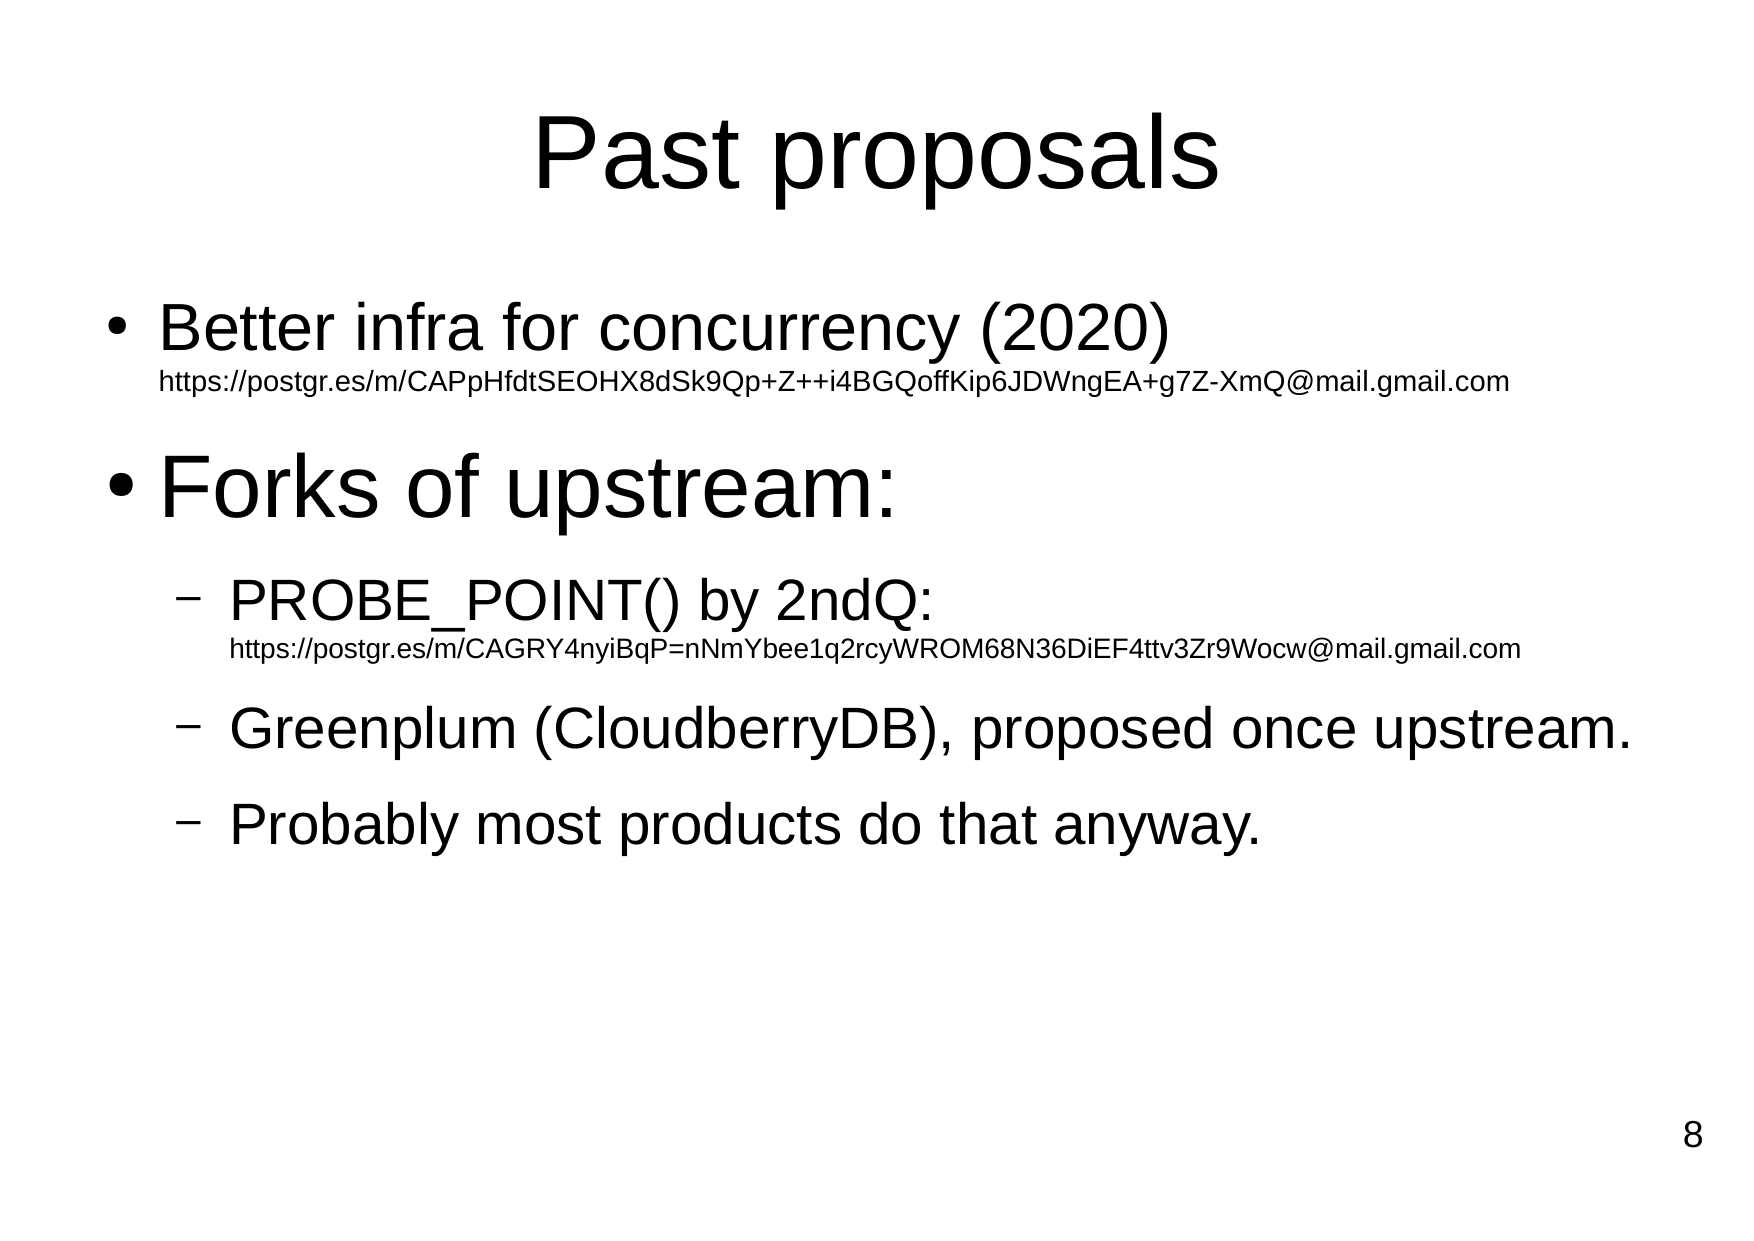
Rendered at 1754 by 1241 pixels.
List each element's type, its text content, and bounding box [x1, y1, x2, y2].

title Past proposals [87, 49, 1667, 257]
text_box <number> [1447, 1106, 1719, 1201]
list Better infra for concurrency (2020) https://postgr.es/m/CAPpHfdtSEOHX8dSk9Qp+Z++i4BGQoffKip6JDWngEA+g7Z-XmQ@mail.gmail.com Forks of upstream: PROBE_POINT() by 2ndQ: https://postgr.es/m/CAGRY4nyiBqP=nNmYbee1q2rcyWROM68N36DiEF4ttv3Zr9Wocw@mail.gmail.com Greenplum (CloudberryDB), proposed once upstream. Probably most products do that anyway. [87, 290, 1667, 1010]
